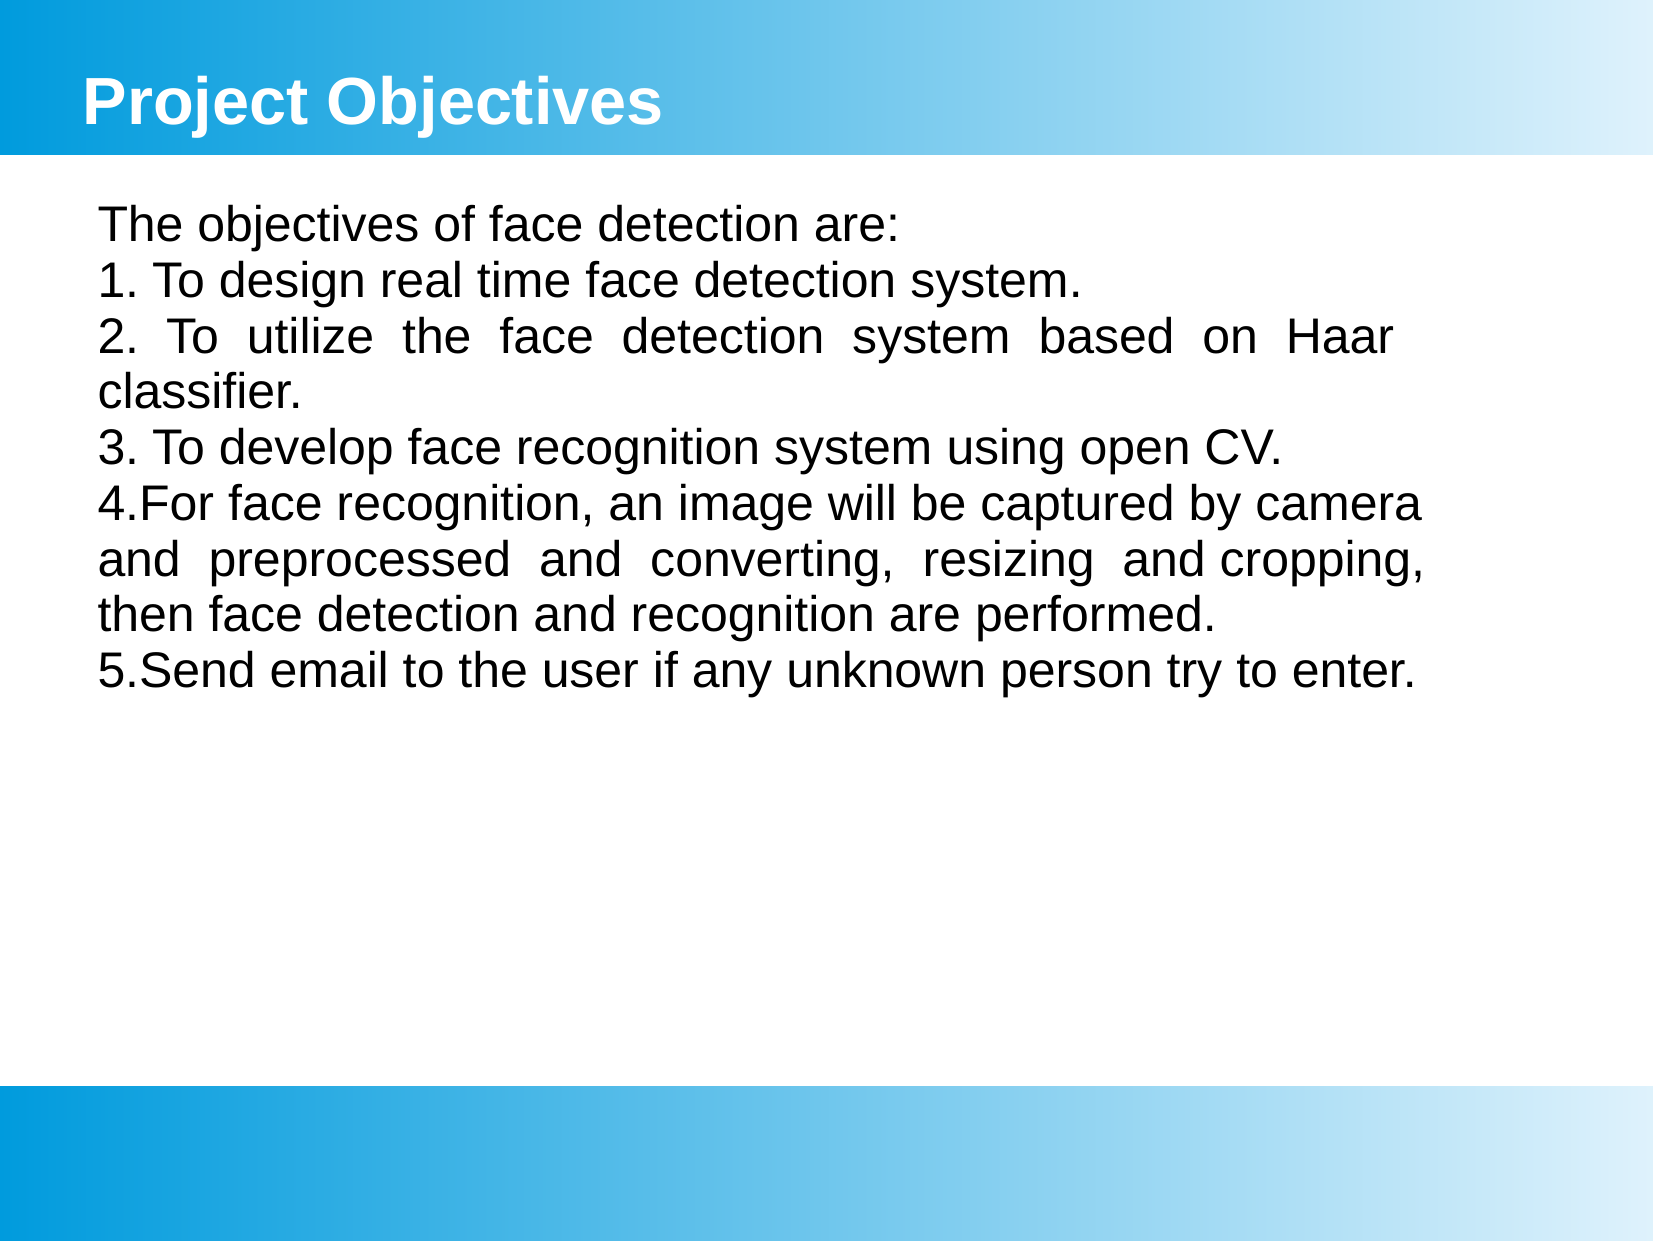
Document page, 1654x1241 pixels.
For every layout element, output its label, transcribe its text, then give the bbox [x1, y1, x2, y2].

title Project Objectives [82, 49, 1571, 155]
text_box The objectives of face detection are: 1. To design real time face detection system. 2. To utilize the face detection system based on Haar classifier. 3. To develop face recognition system using open CV. 4.For face recognition, an image will be captured by camera and preprocessed and converting, resizing and cropping, then face detection and recognition are performed. 5.Send email to the user if any unknown person try to enter. [82, 188, 1548, 706]
